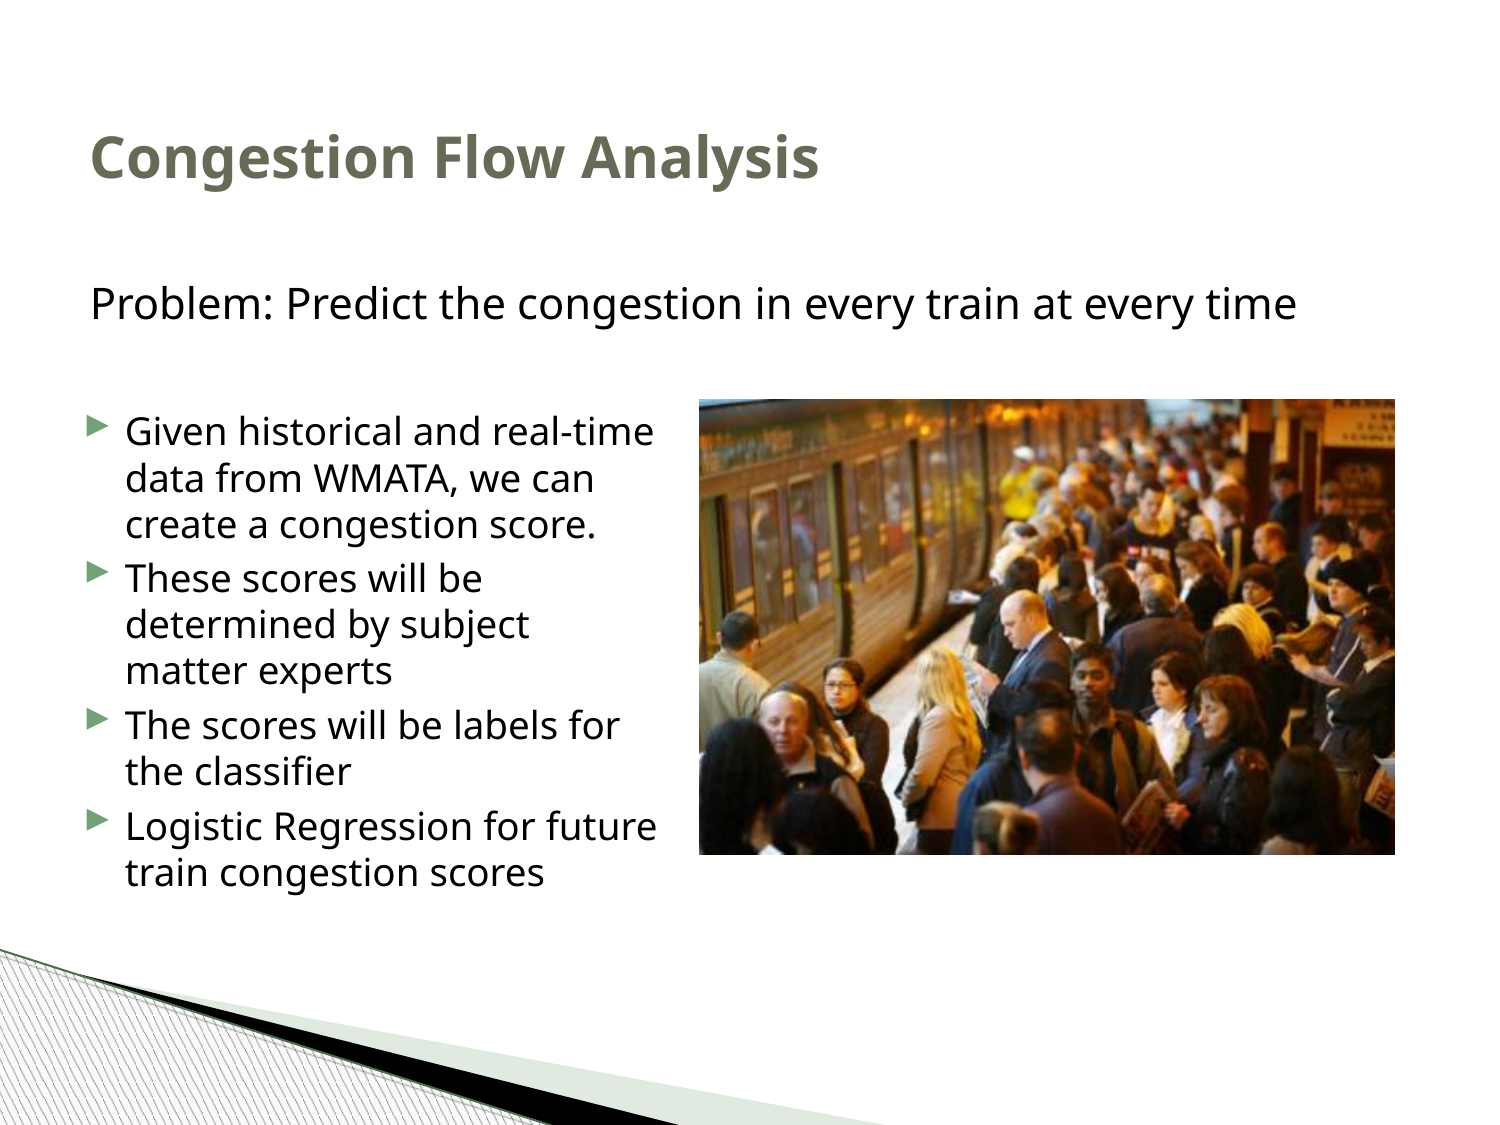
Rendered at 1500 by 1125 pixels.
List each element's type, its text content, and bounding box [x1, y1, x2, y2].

picture [699, 399, 1395, 855]
list Given historical and real-time data from WMATA, we can create a congestion score. These scores will be determined by subject matter experts The scores will be labels for the classifier Logistic Regression for future train congestion scores [50, 399, 675, 1013]
title Congestion Flow Analysis [75, 45, 1425, 233]
picture [0, 952, 543, 1125]
text_box Problem: Predict the congestion in every train at every time [74, 237, 1438, 343]
